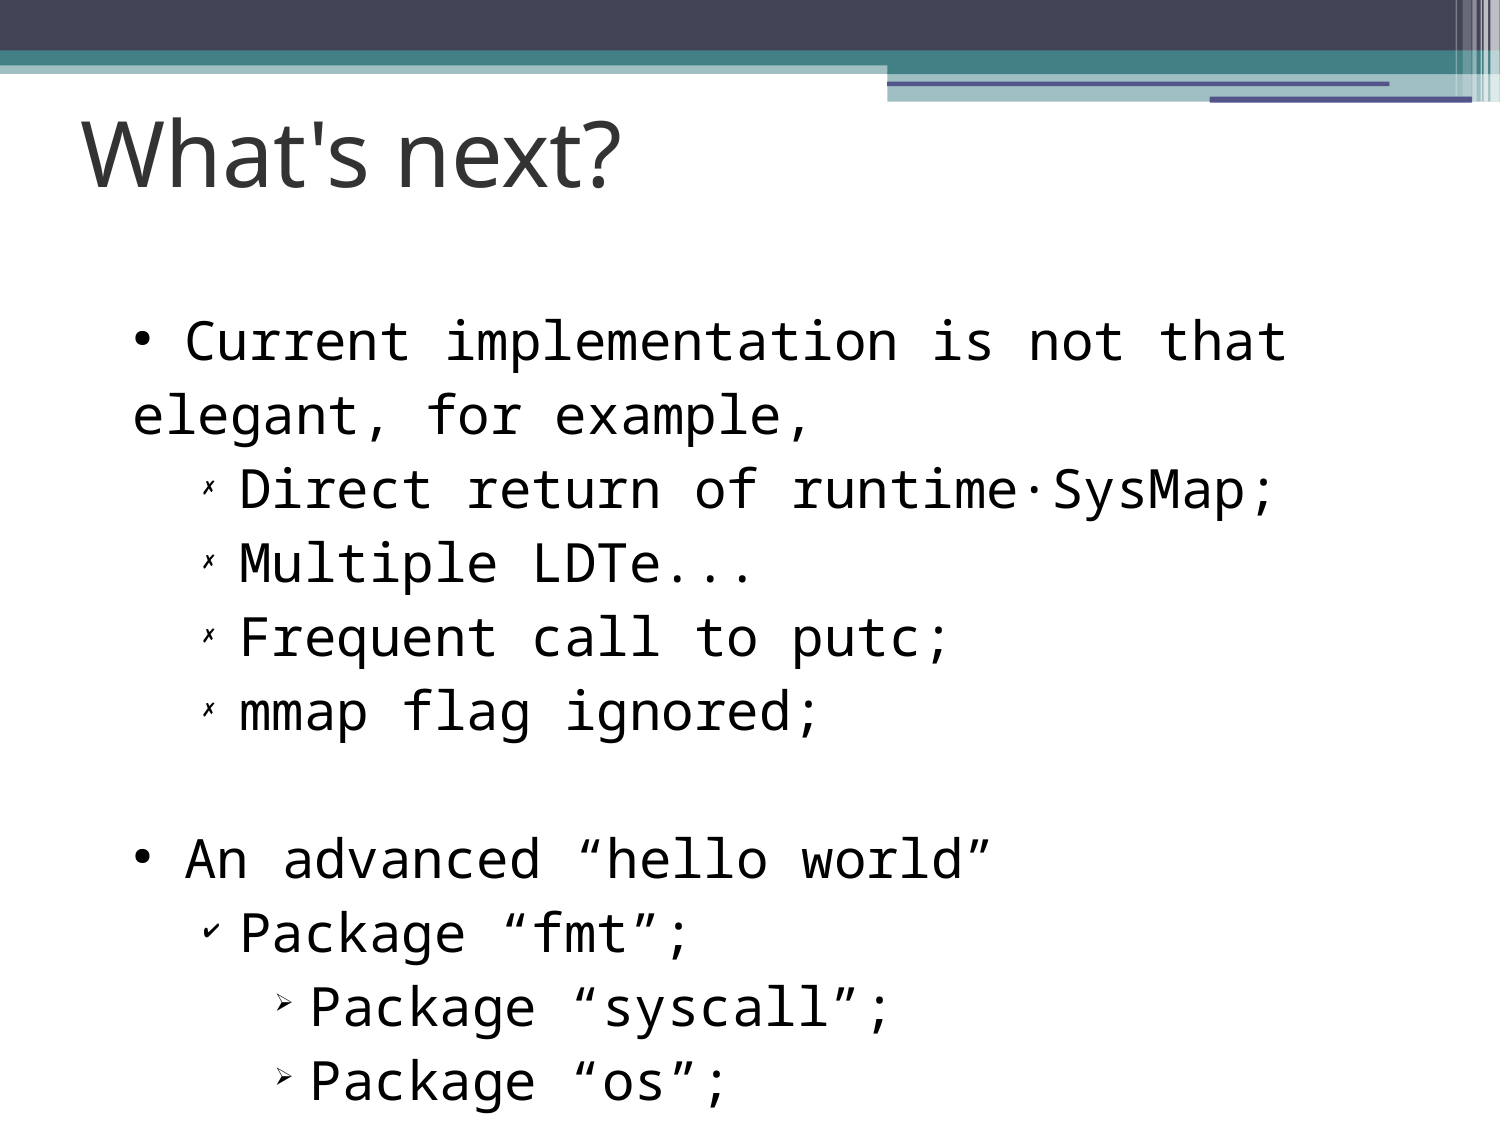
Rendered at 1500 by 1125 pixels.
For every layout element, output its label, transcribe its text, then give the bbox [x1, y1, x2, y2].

text_box What's next? [65, 88, 1500, 214]
text_box Current implementation is not that elegant, for example, Direct return of runtime·SysMap; Multiple LDTe... Frequent call to putc; mmap flag ignored; An advanced “hello world” Package “fmt”; Package “syscall”; Package “os”; ... [118, 295, 1418, 1067]
